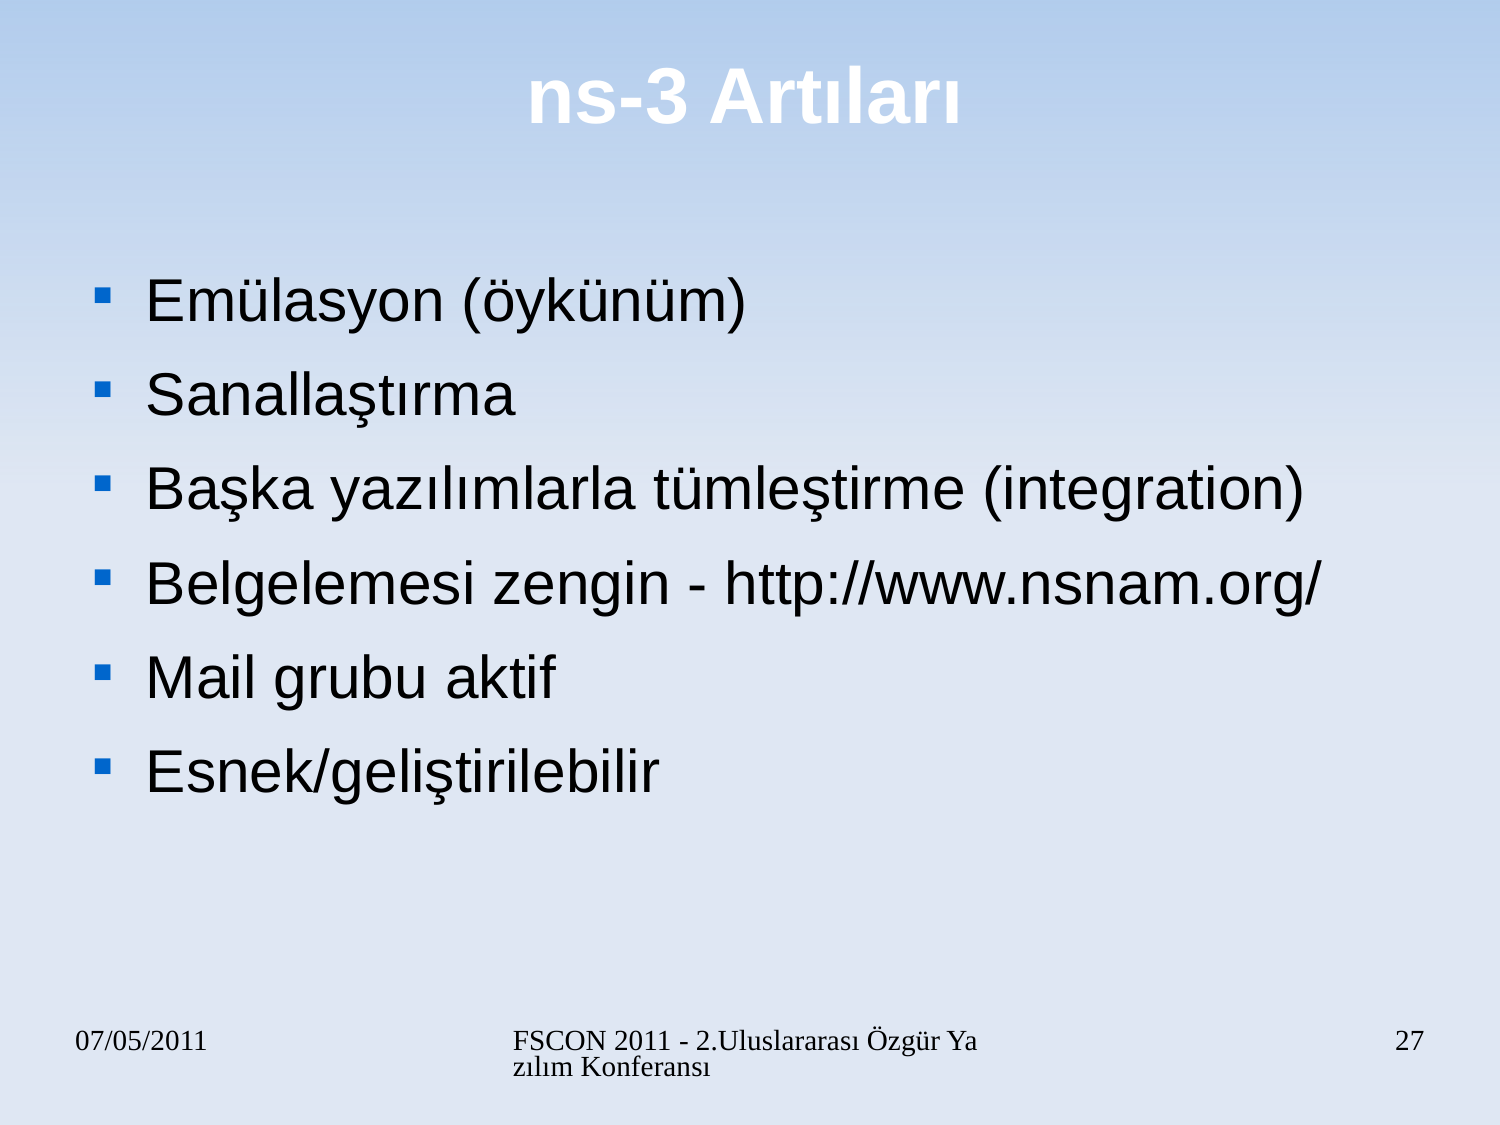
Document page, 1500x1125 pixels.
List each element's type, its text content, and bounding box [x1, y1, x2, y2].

picture [0, 0, 1500, 1125]
title ns-3 Artıları [69, 0, 1420, 188]
list Emülasyon (öykünüm) Sanallaştırma Başka yazılımlarla tümleştirme (integration) Belgelemesi zengin - http://www.nsnam.org/ Mail grubu aktif Esnek/geliştirilebilir [75, 263, 1426, 1006]
